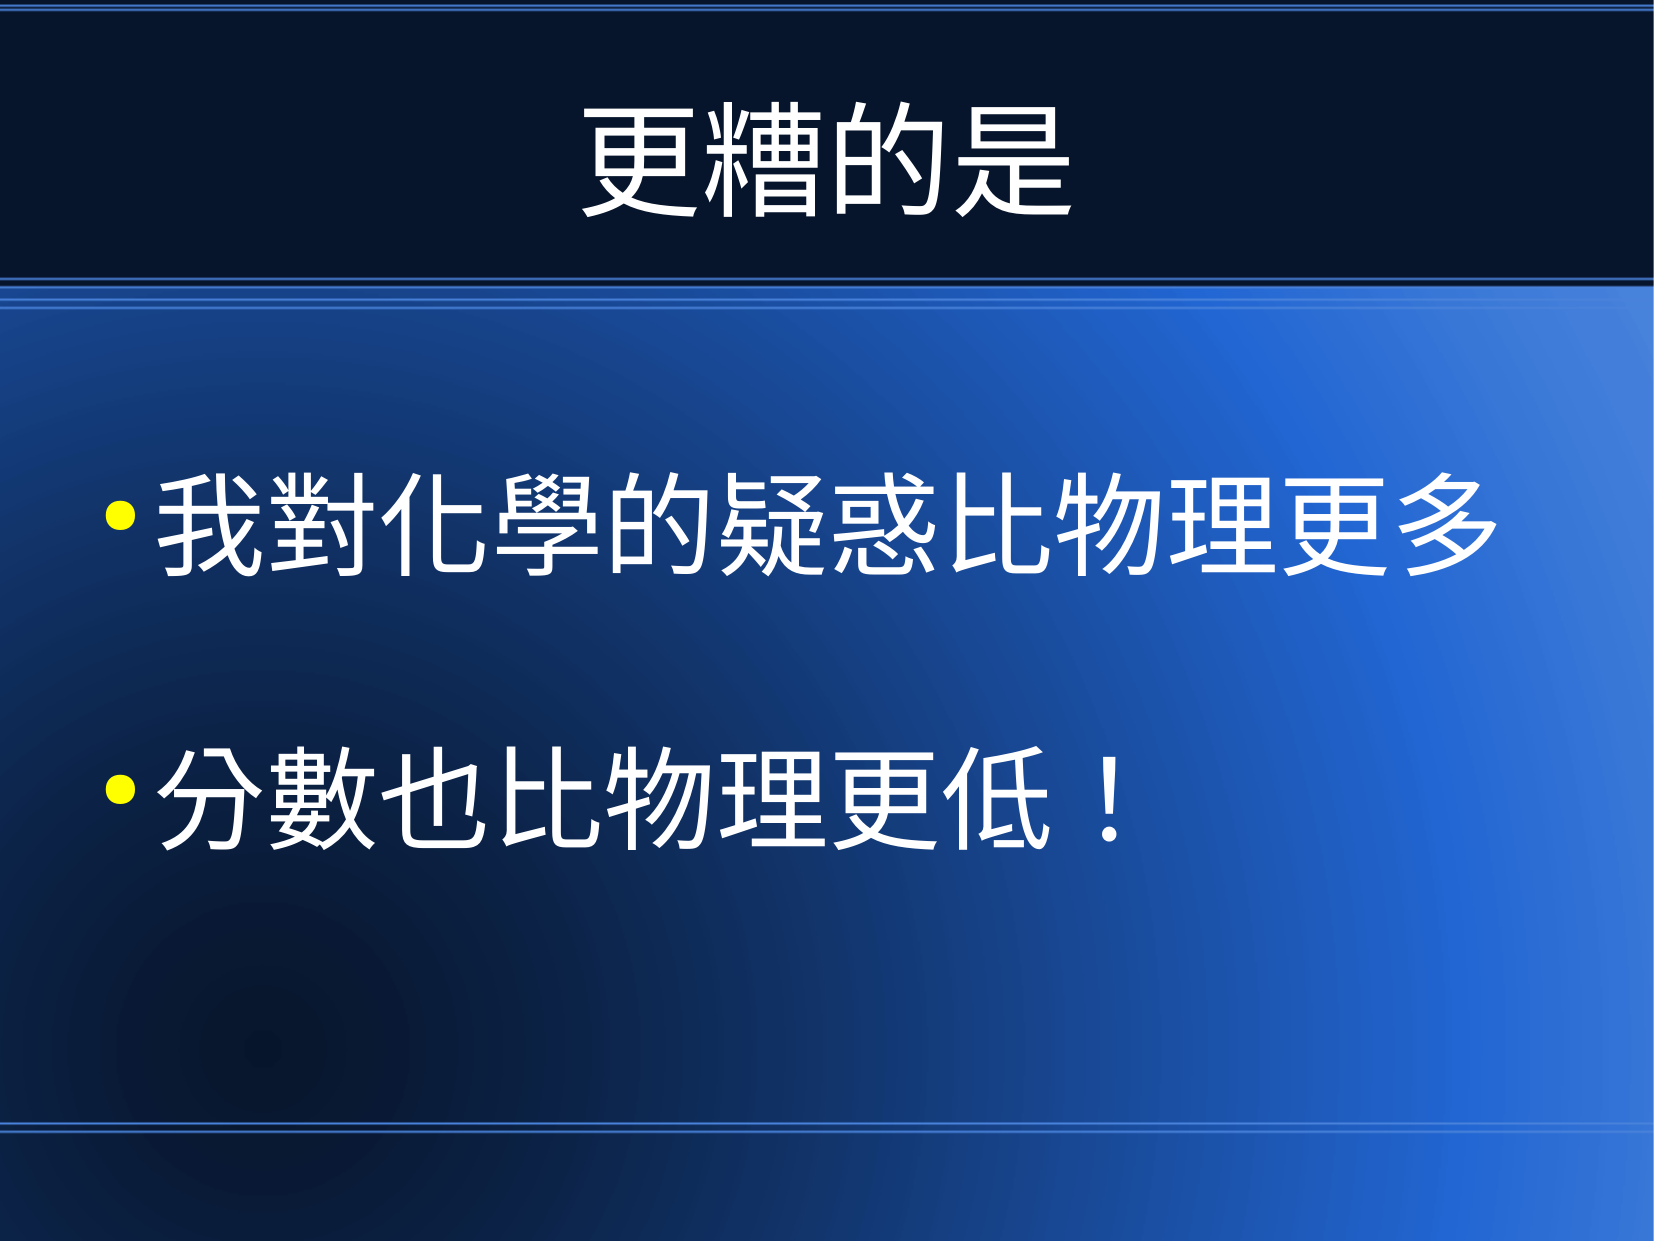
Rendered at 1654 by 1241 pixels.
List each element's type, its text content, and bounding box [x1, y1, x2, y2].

title 更糟的是 [82, 49, 1571, 257]
picture [0, 0, 1654, 1241]
list 我對化學的疑惑比物理更多 分數也比物理更低！ [82, 355, 1571, 1241]
